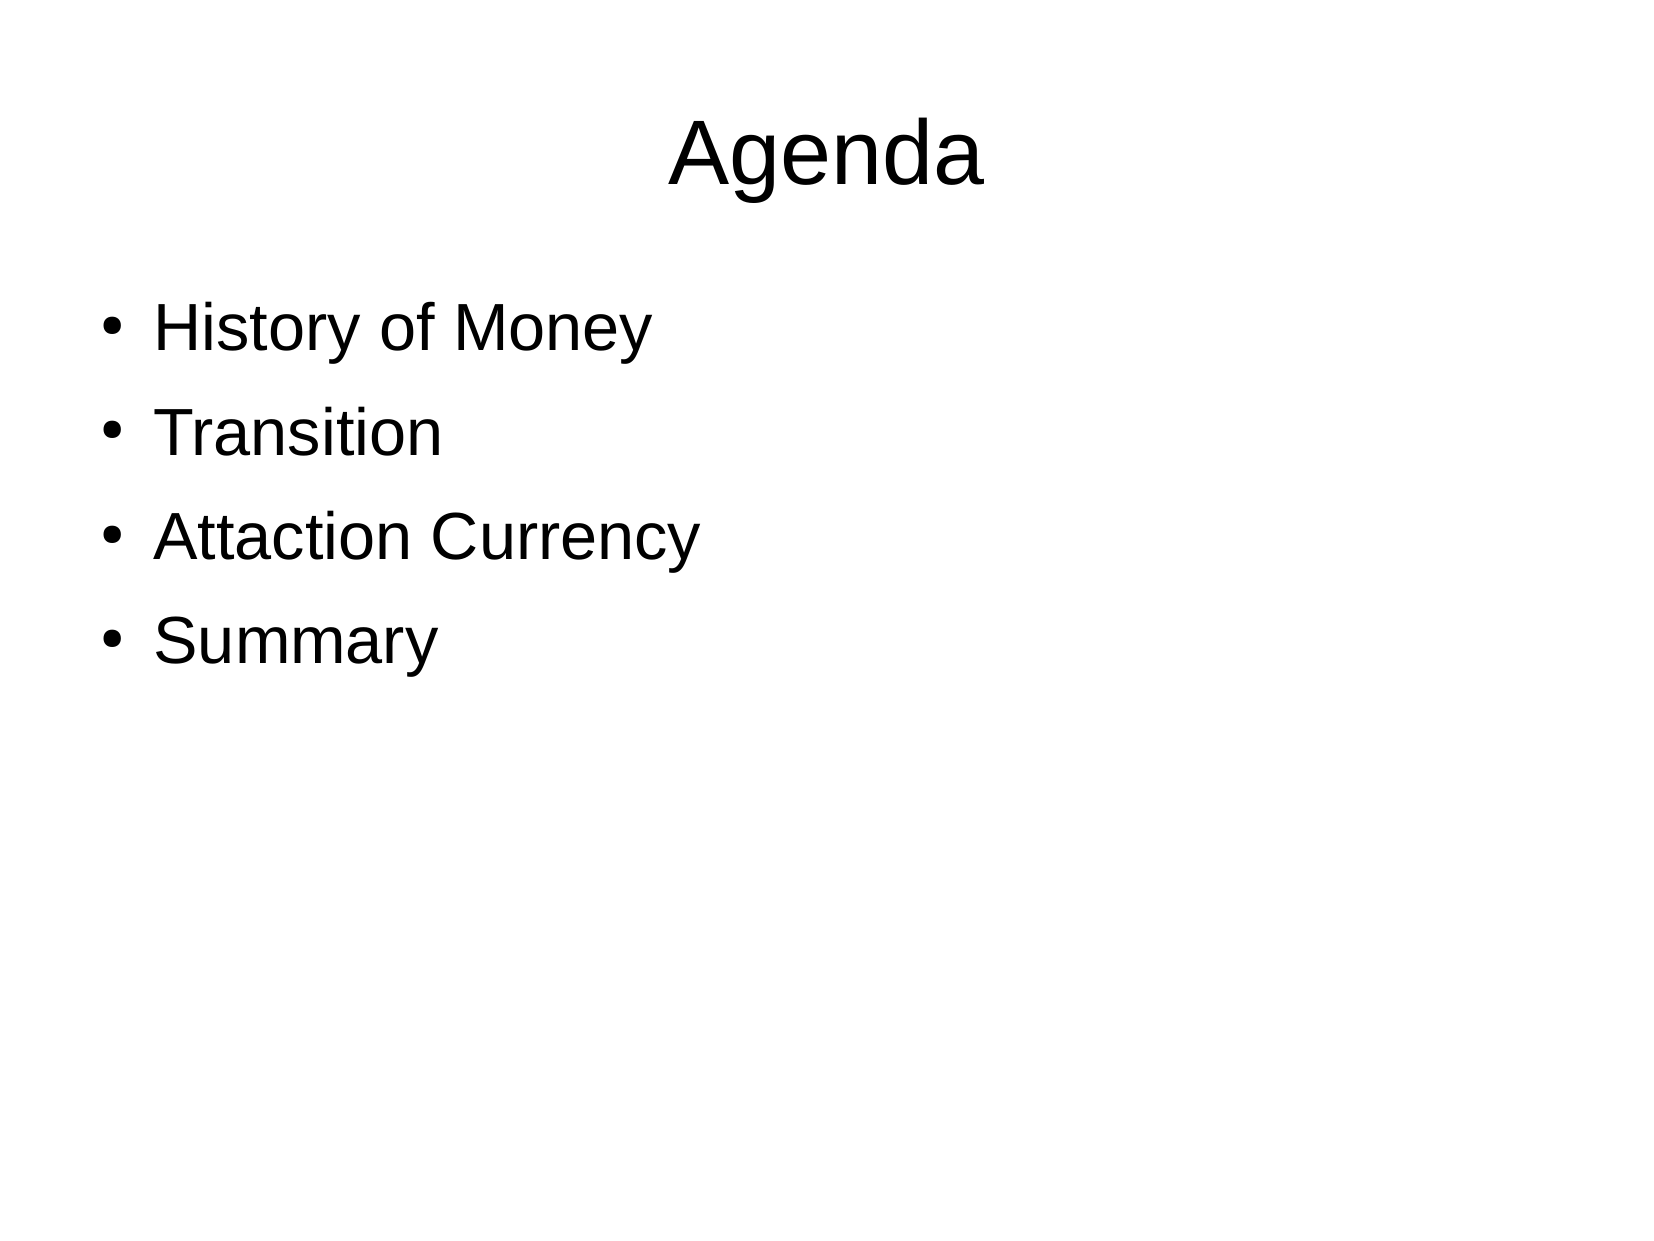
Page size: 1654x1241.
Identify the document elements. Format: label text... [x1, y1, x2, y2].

list History of Money Transition Attaction Currency Summary [82, 290, 1571, 1010]
title Agenda [82, 49, 1571, 257]
